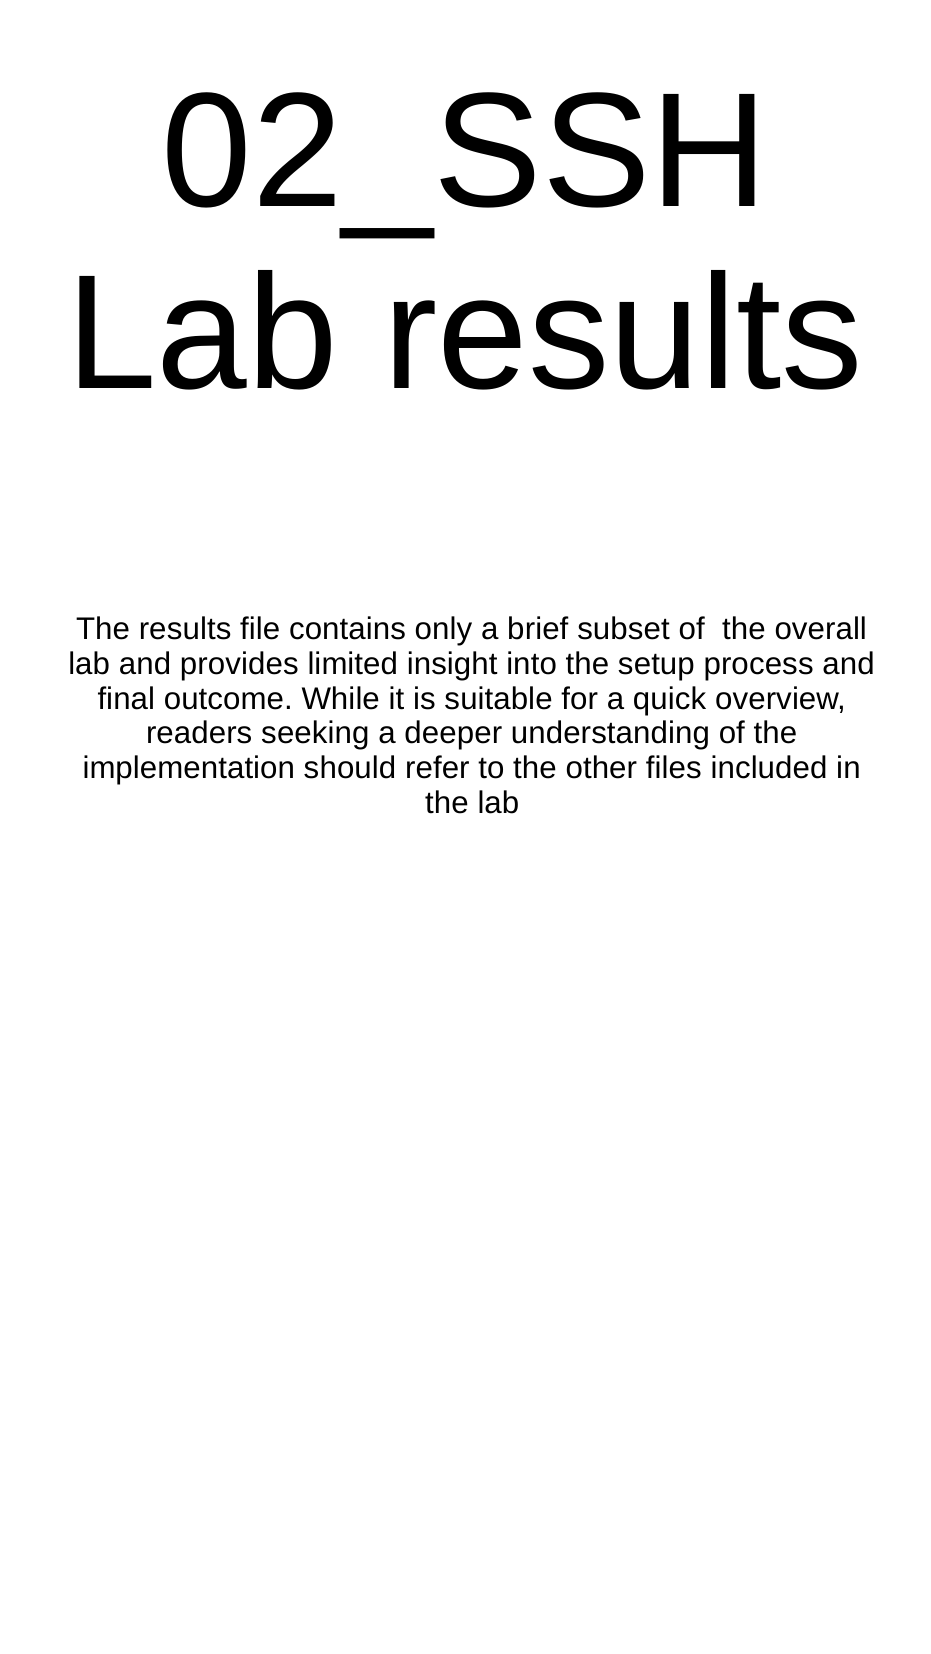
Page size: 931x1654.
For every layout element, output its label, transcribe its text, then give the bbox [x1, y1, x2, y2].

title 02_SSH Lab results [46, 59, 884, 236]
subtitle The results file contains only a brief subset of the overall lab and provides limited insight into the setup process and final outcome. While it is suitable for a quick overview, readers seeking a deeper understanding of the implementation should refer to the other files included in the lab [0, 236, 931, 1196]
